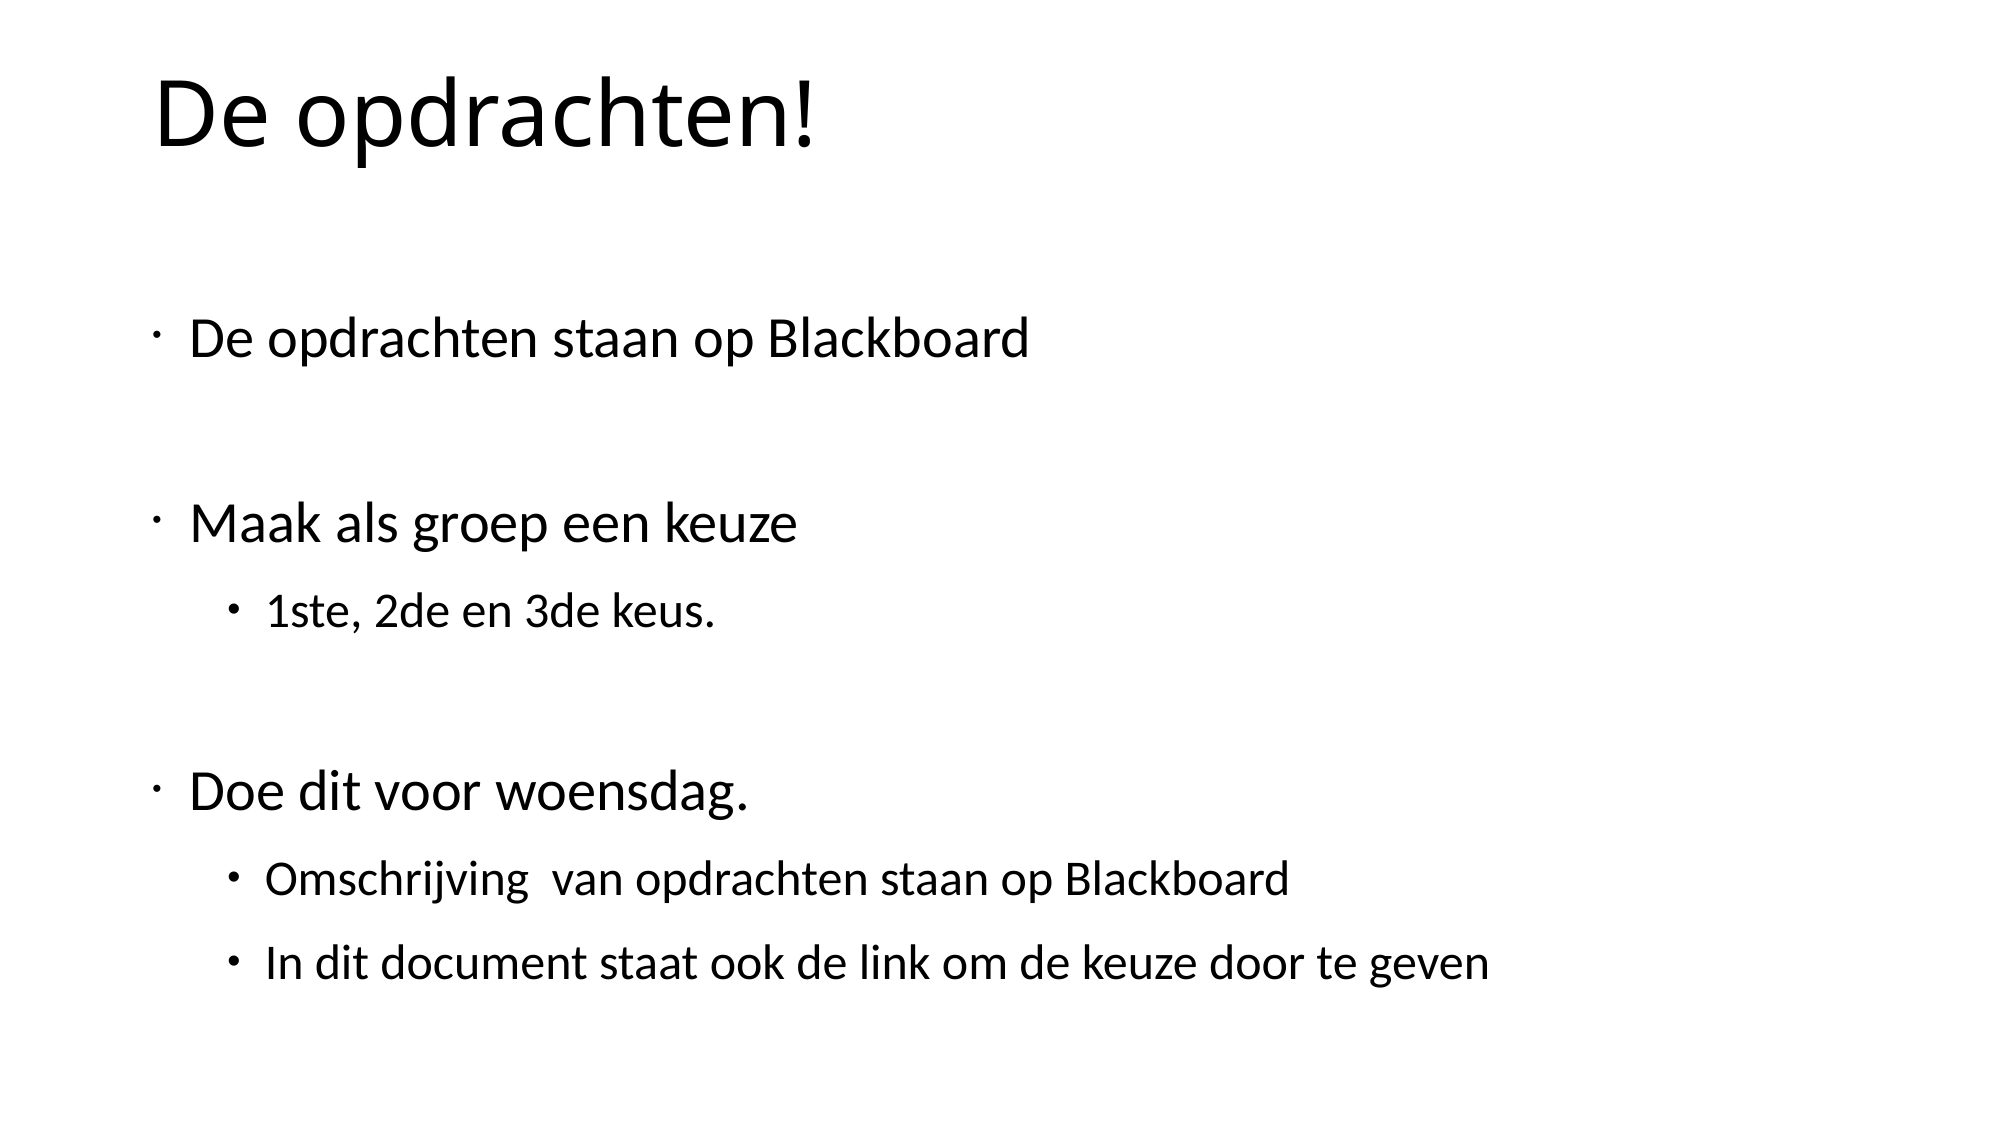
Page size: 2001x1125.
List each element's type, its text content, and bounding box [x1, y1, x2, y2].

title De opdrachten! [137, 59, 1863, 278]
list De opdrachten staan op Blackboard Maak als groep een keuze 1ste, 2de en 3de keus. Doe dit voor woensdag. Omschrijving van opdrachten staan op Blackboard In dit document staat ook de link om de keuze door te geven [137, 299, 1863, 1014]
